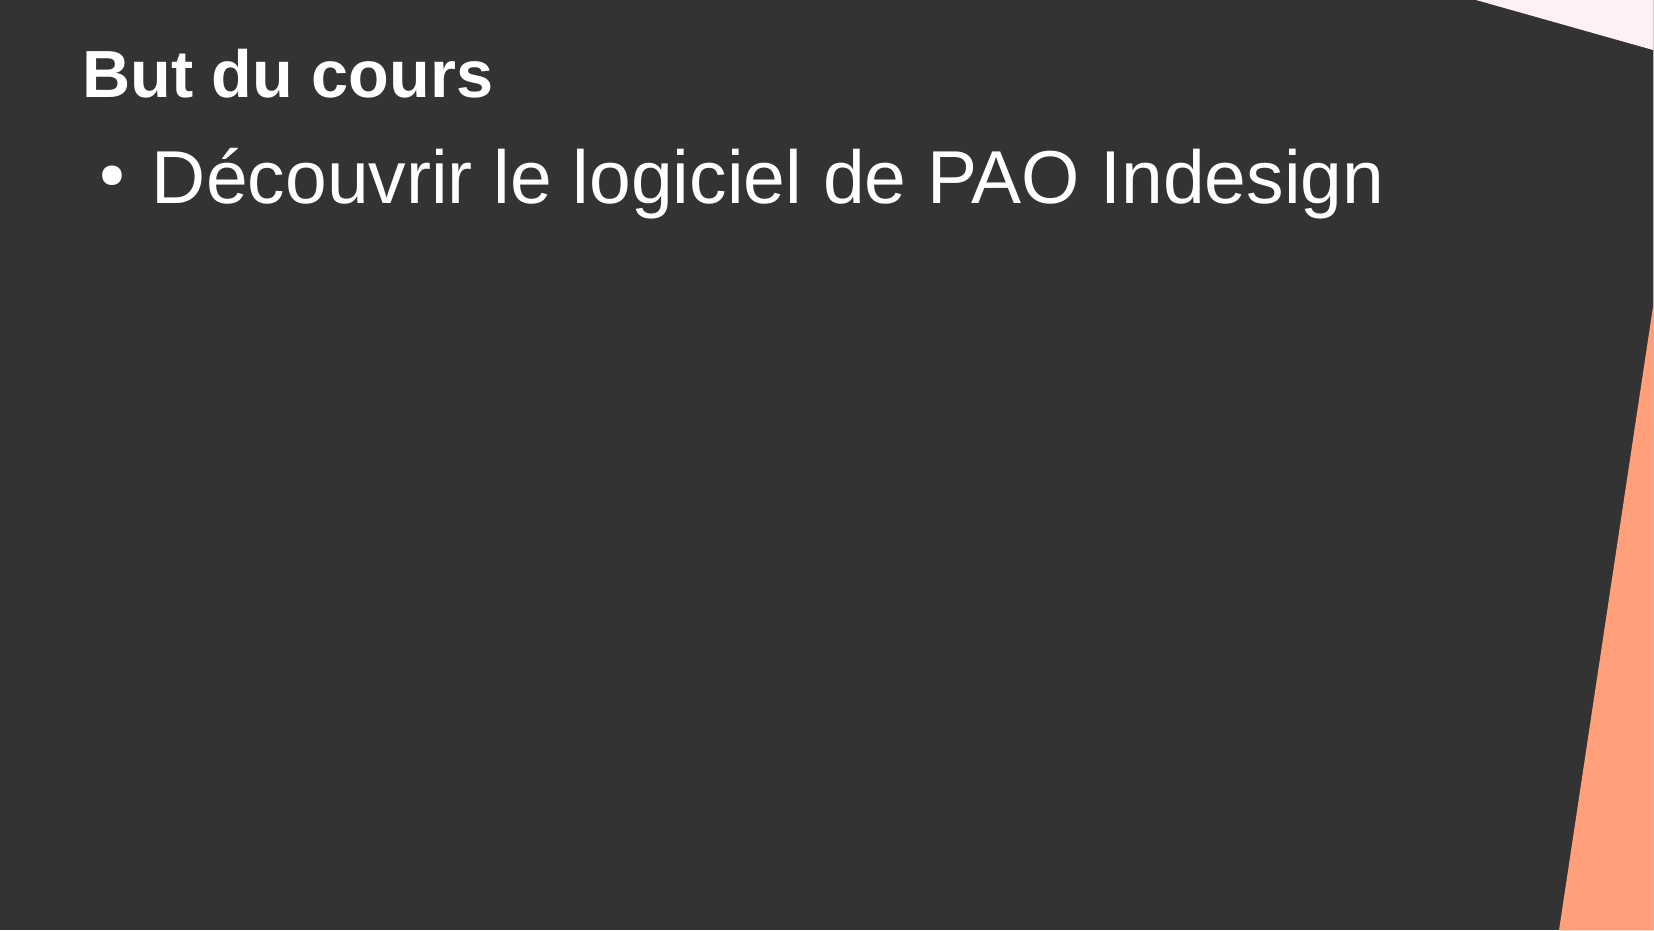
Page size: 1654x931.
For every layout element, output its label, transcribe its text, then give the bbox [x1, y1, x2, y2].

title But du cours [82, 37, 1571, 122]
text_box [1558, 300, 1654, 931]
text_box [1476, 0, 1654, 51]
list Découvrir le logiciel de PAO Indesign [80, 135, 1560, 762]
